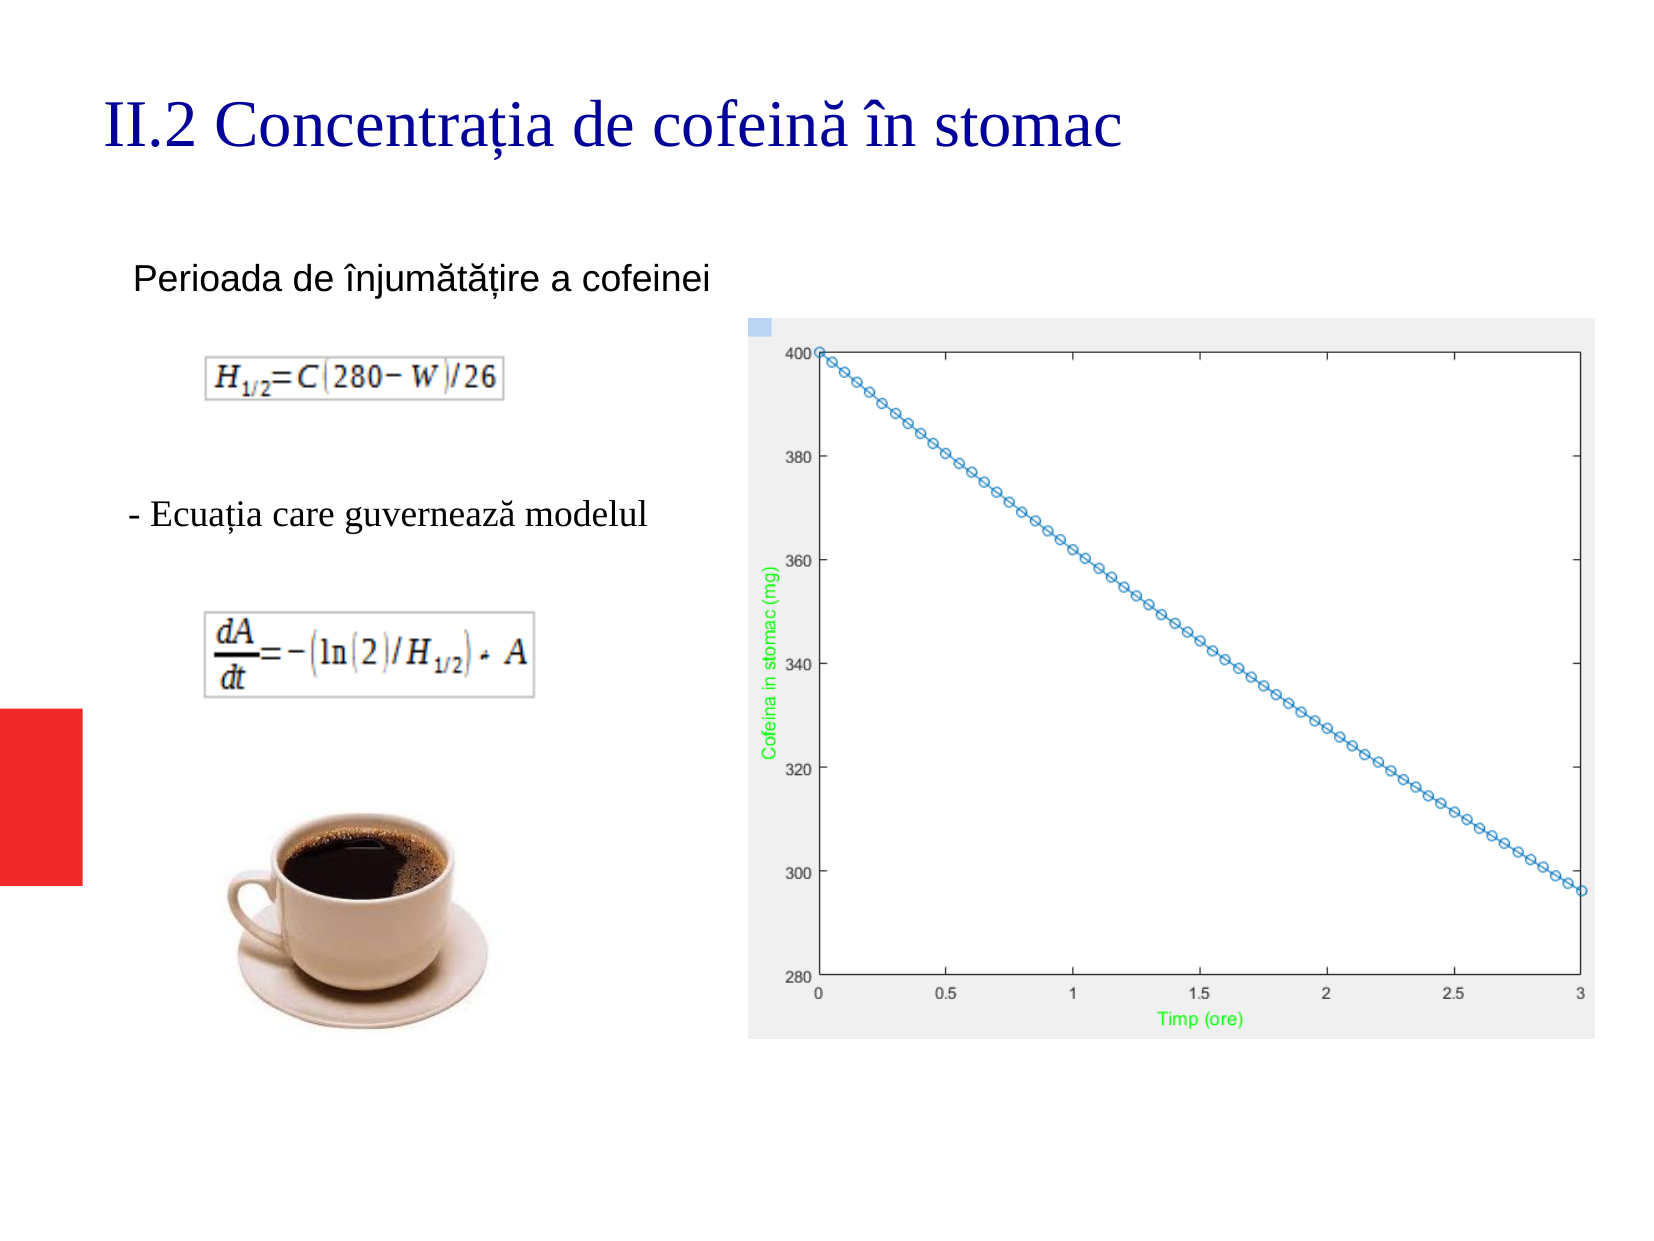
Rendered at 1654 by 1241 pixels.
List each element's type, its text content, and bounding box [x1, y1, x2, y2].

picture [188, 330, 520, 438]
picture [748, 318, 1595, 1039]
picture [165, 580, 579, 733]
text_box Perioada de înjumătățire a cofeinei [118, 250, 726, 308]
picture [180, 770, 532, 1063]
text_box II.2 Concentrația de cofeină în stomac [88, 79, 1406, 390]
text_box - Ecuația care guvernează modelul [113, 485, 851, 544]
